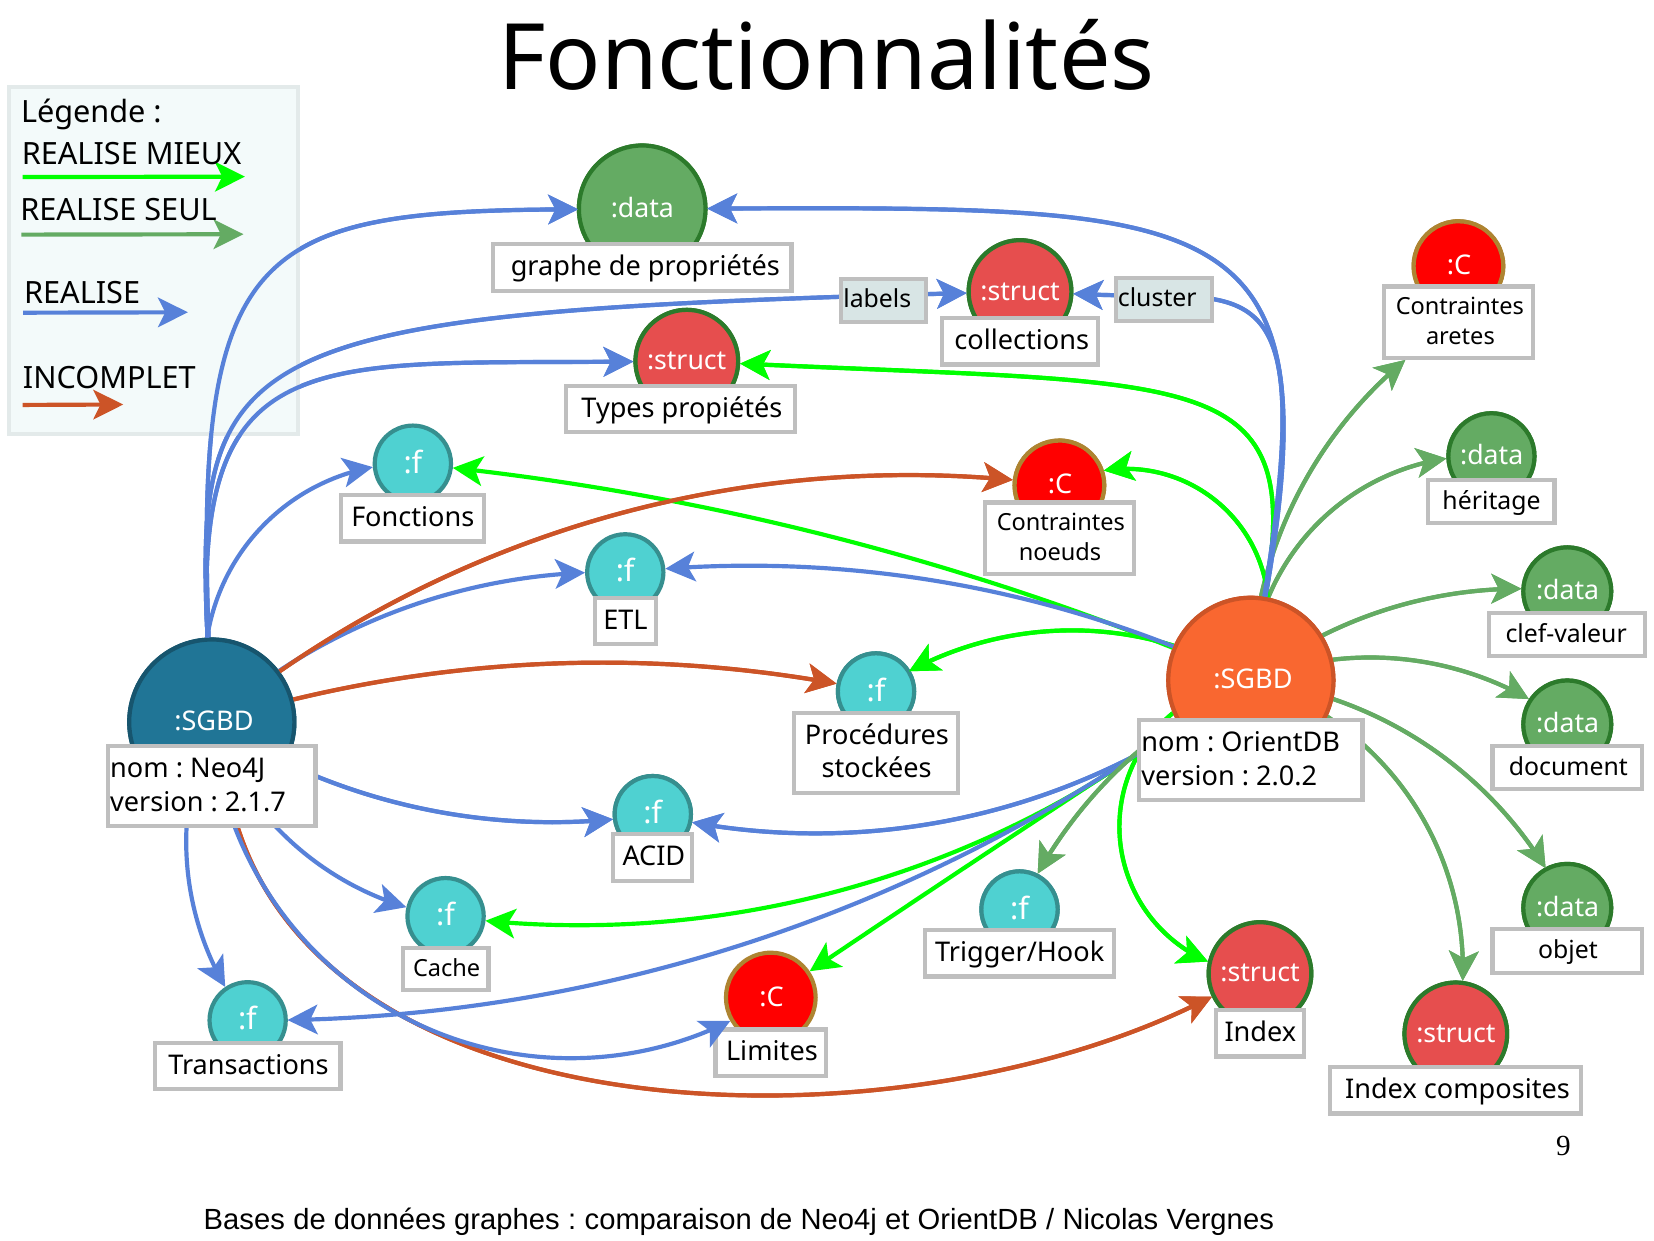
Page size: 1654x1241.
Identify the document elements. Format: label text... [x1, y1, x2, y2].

text_box Bases de données graphes : comparaison de Neo4j et OrientDB / Nicolas Vergnes [188, 1195, 1292, 1241]
title Fonctionnalités [82, 0, 1571, 82]
picture [0, 82, 1654, 1117]
